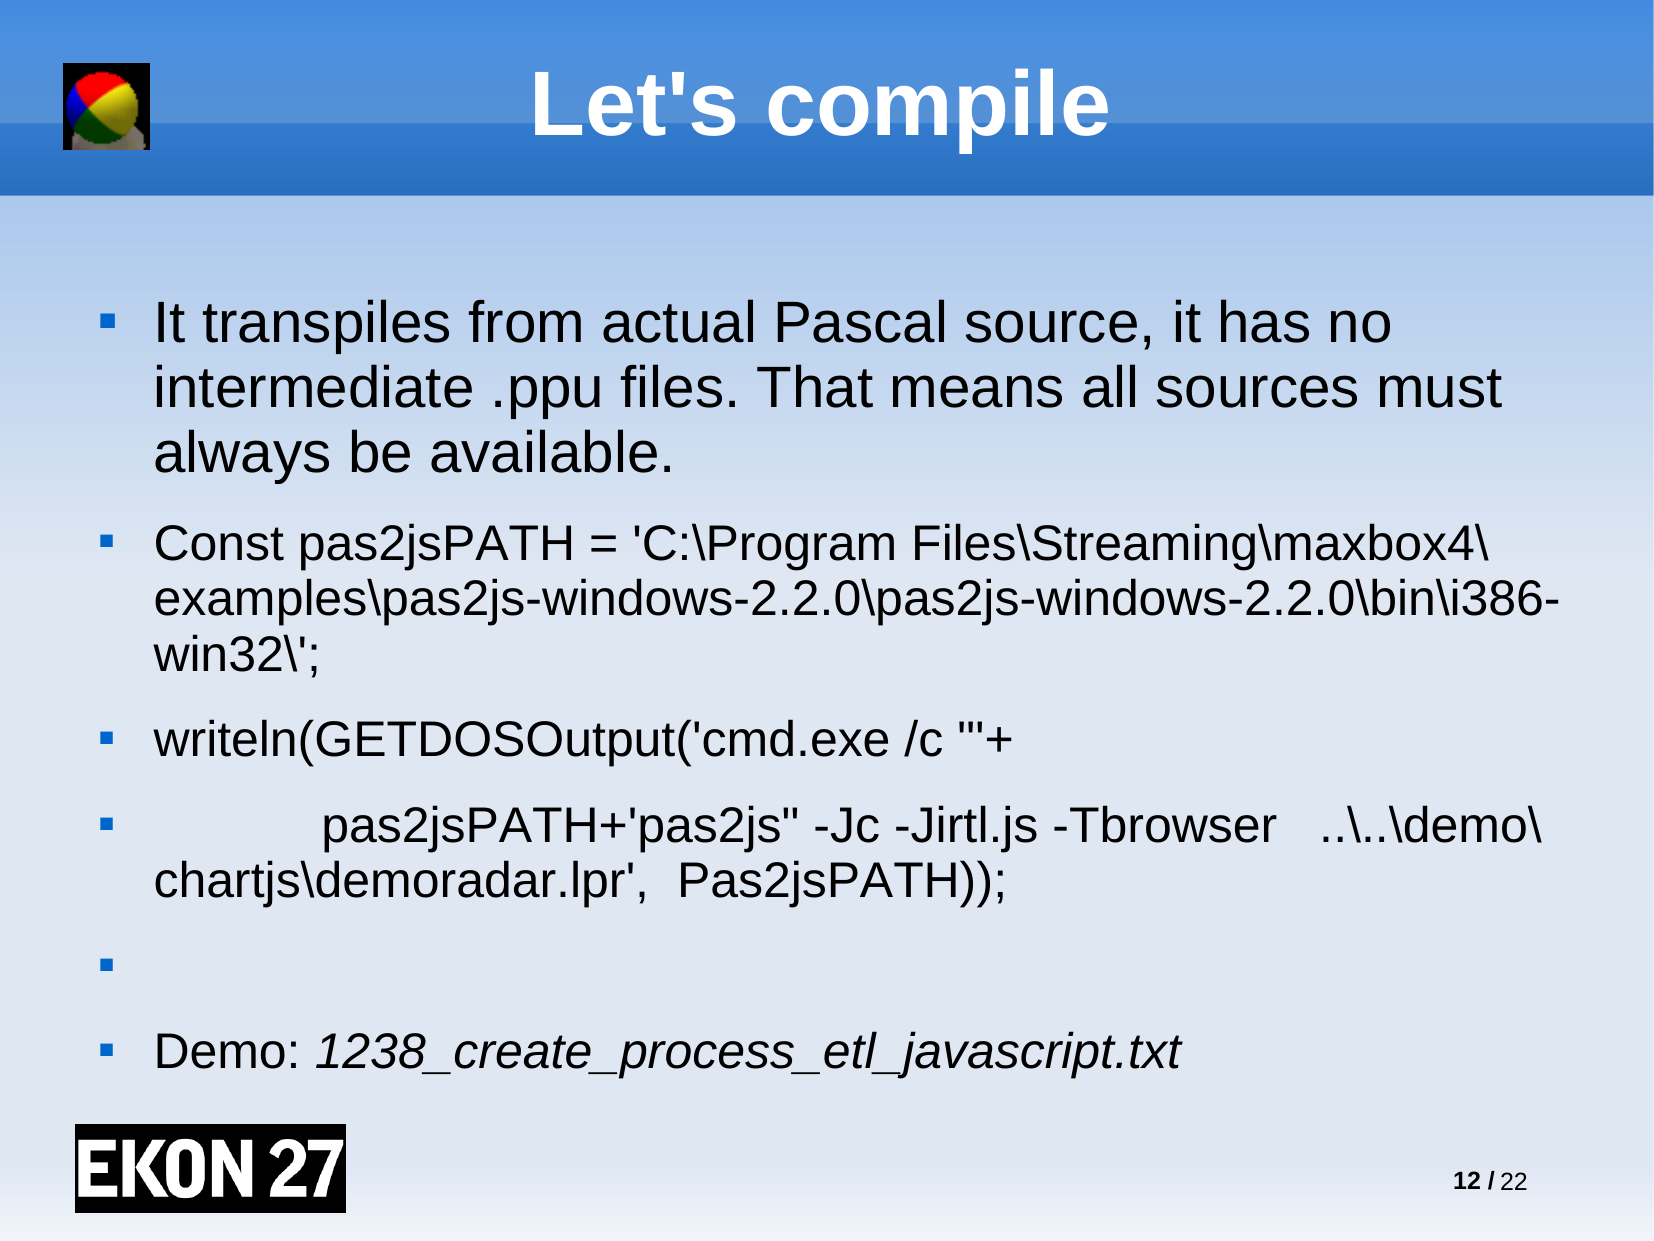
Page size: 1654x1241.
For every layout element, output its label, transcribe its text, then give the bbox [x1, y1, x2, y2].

title Let's compile [76, 0, 1565, 208]
list It transpiles from actual Pascal source, it has no intermediate .ppu files. That means all sources must always be available. Const pas2jsPATH = 'C:\Program Files\Streaming\maxbox4\examples\pas2js-windows-2.2.0\pas2js-windows-2.2.0\bin\i386-win32\'; writeln(GETDOSOutput('cmd.exe /c "'+ pas2jsPATH+'pas2js" -Jc -Jirtl.js -Tbrowser ..\..\demo\chartjs\demoradar.lpr', Pas2jsPATH)); Demo: 1238_create_process_etl_javascript.txt [82, 290, 1571, 1109]
picture [0, 0, 1654, 1241]
